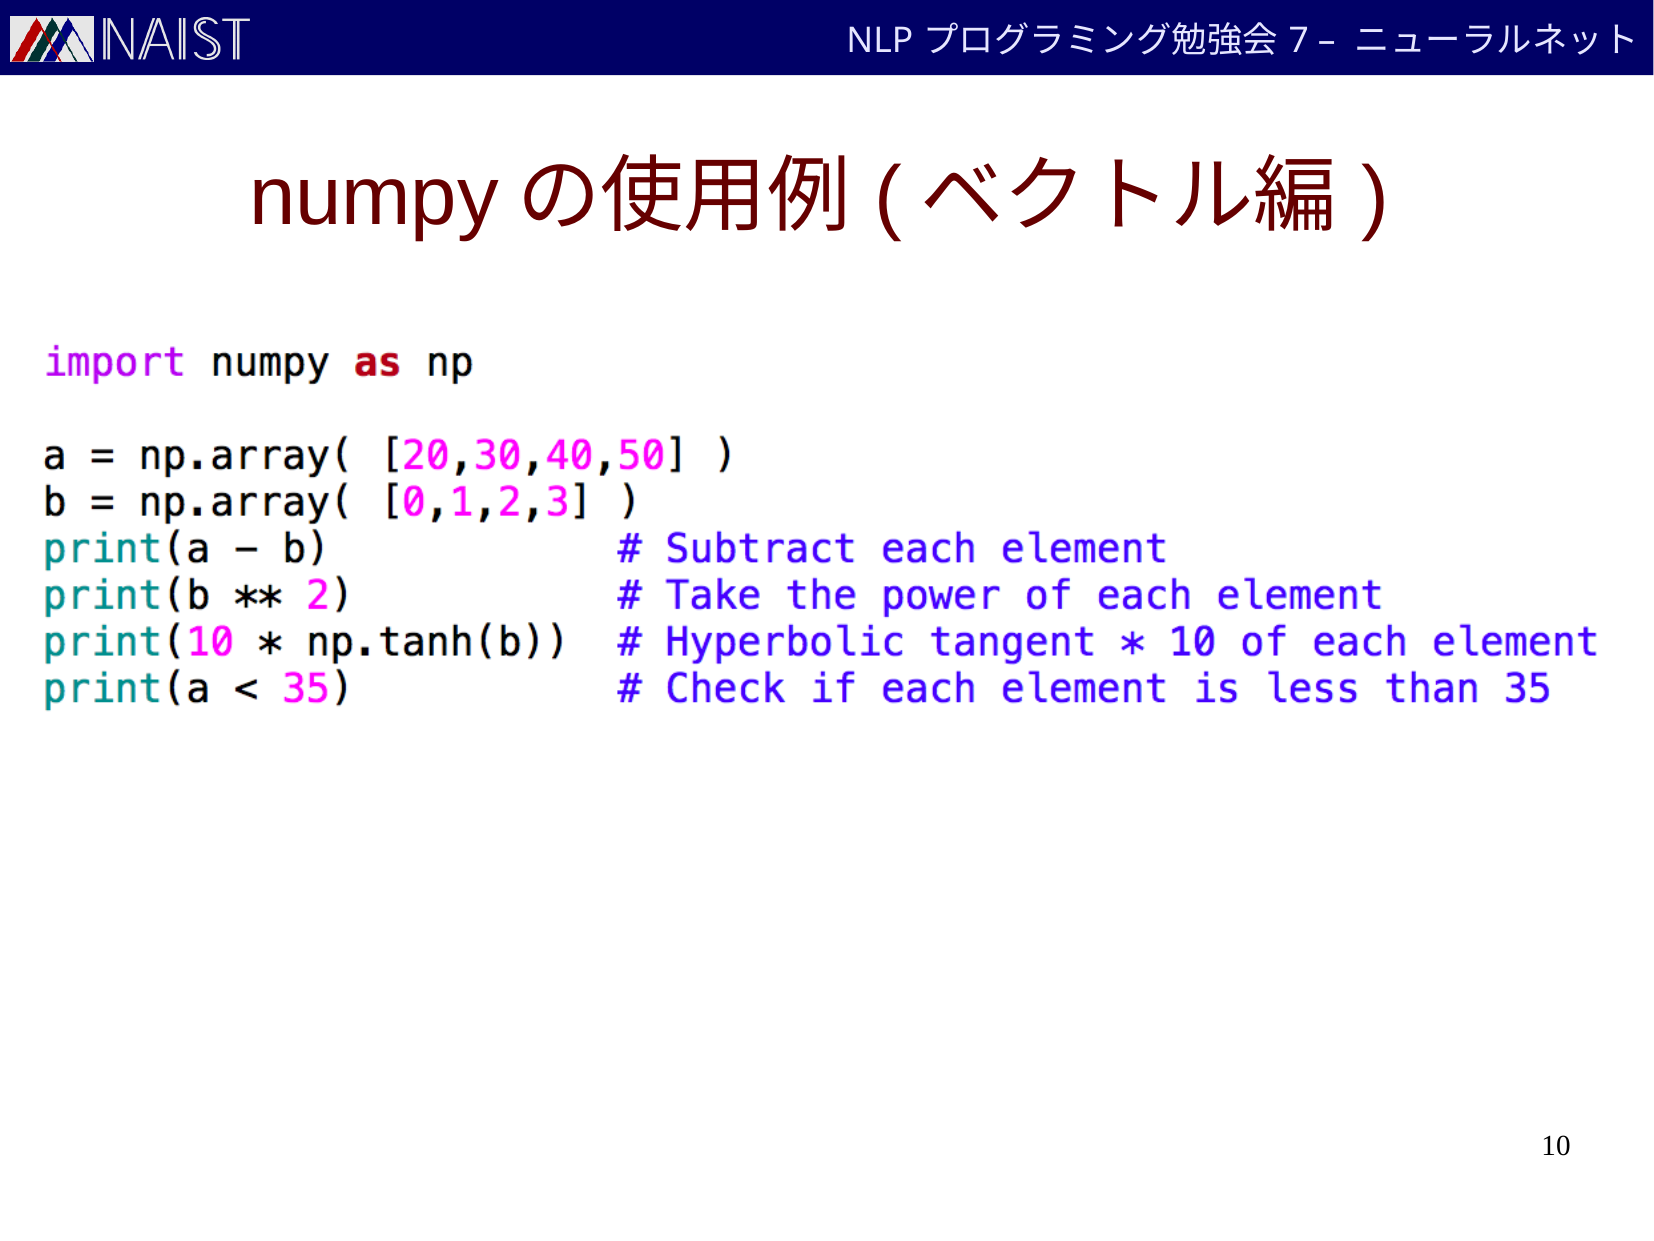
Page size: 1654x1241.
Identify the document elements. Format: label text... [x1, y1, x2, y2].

picture [10, 16, 94, 62]
picture [36, 336, 1613, 721]
title numpyの使用例(ベクトル編) [75, 92, 1564, 285]
picture [102, 17, 251, 60]
